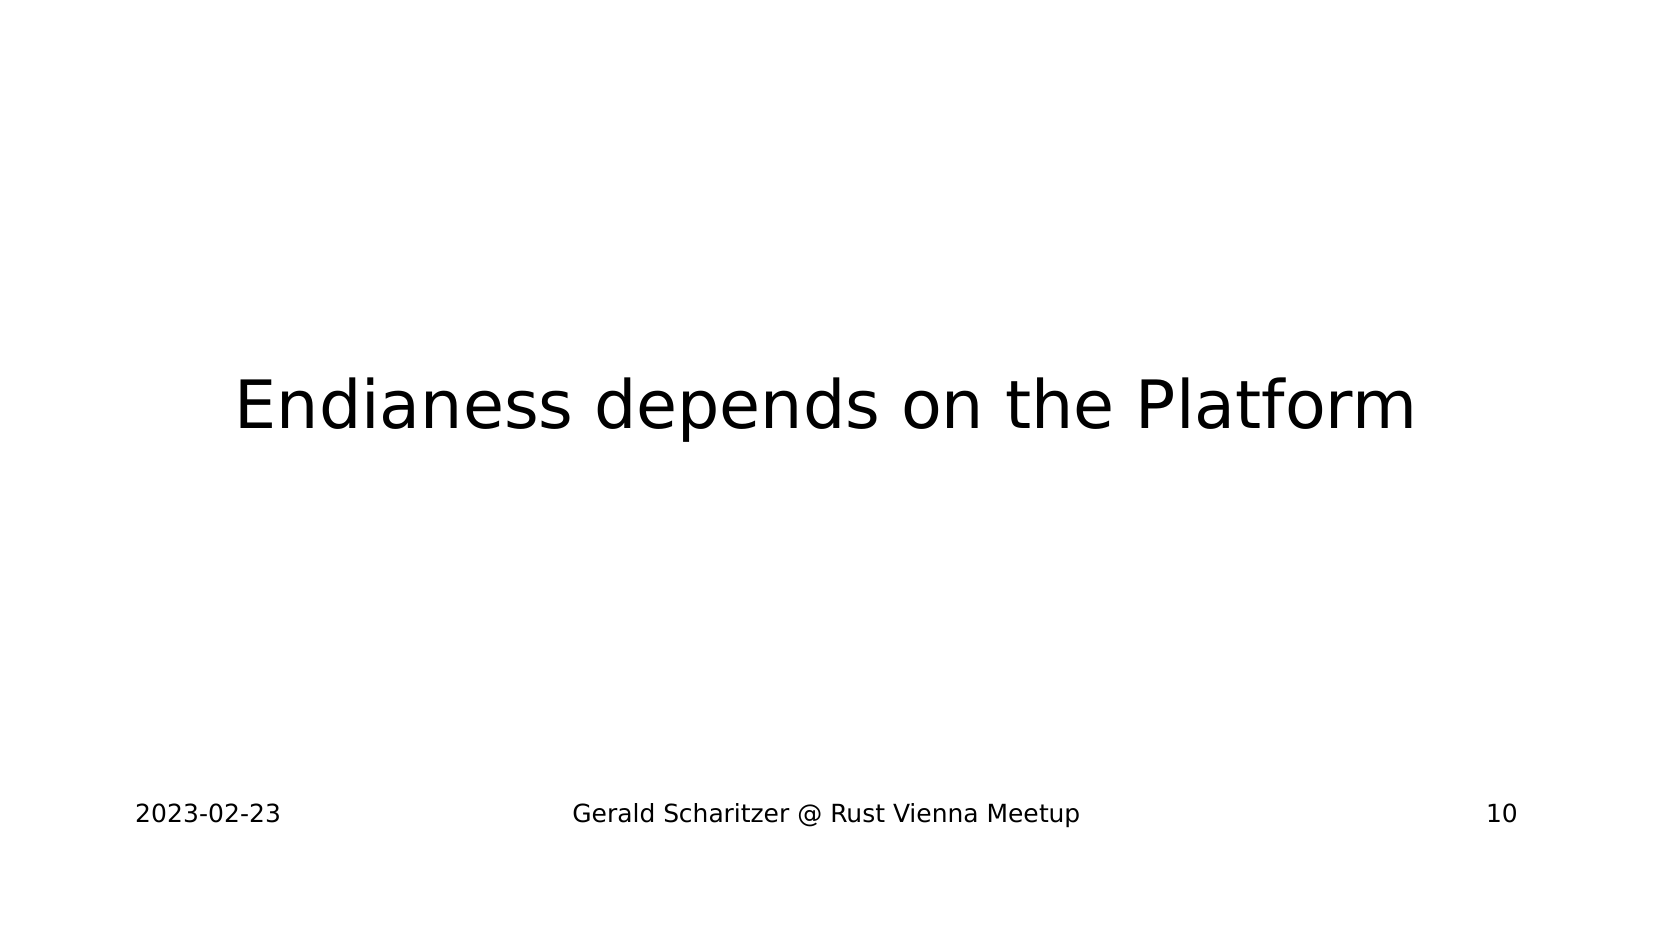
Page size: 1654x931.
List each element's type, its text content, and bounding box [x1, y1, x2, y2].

subtitle Endianess depends on the Platform [135, 90, 1519, 721]
